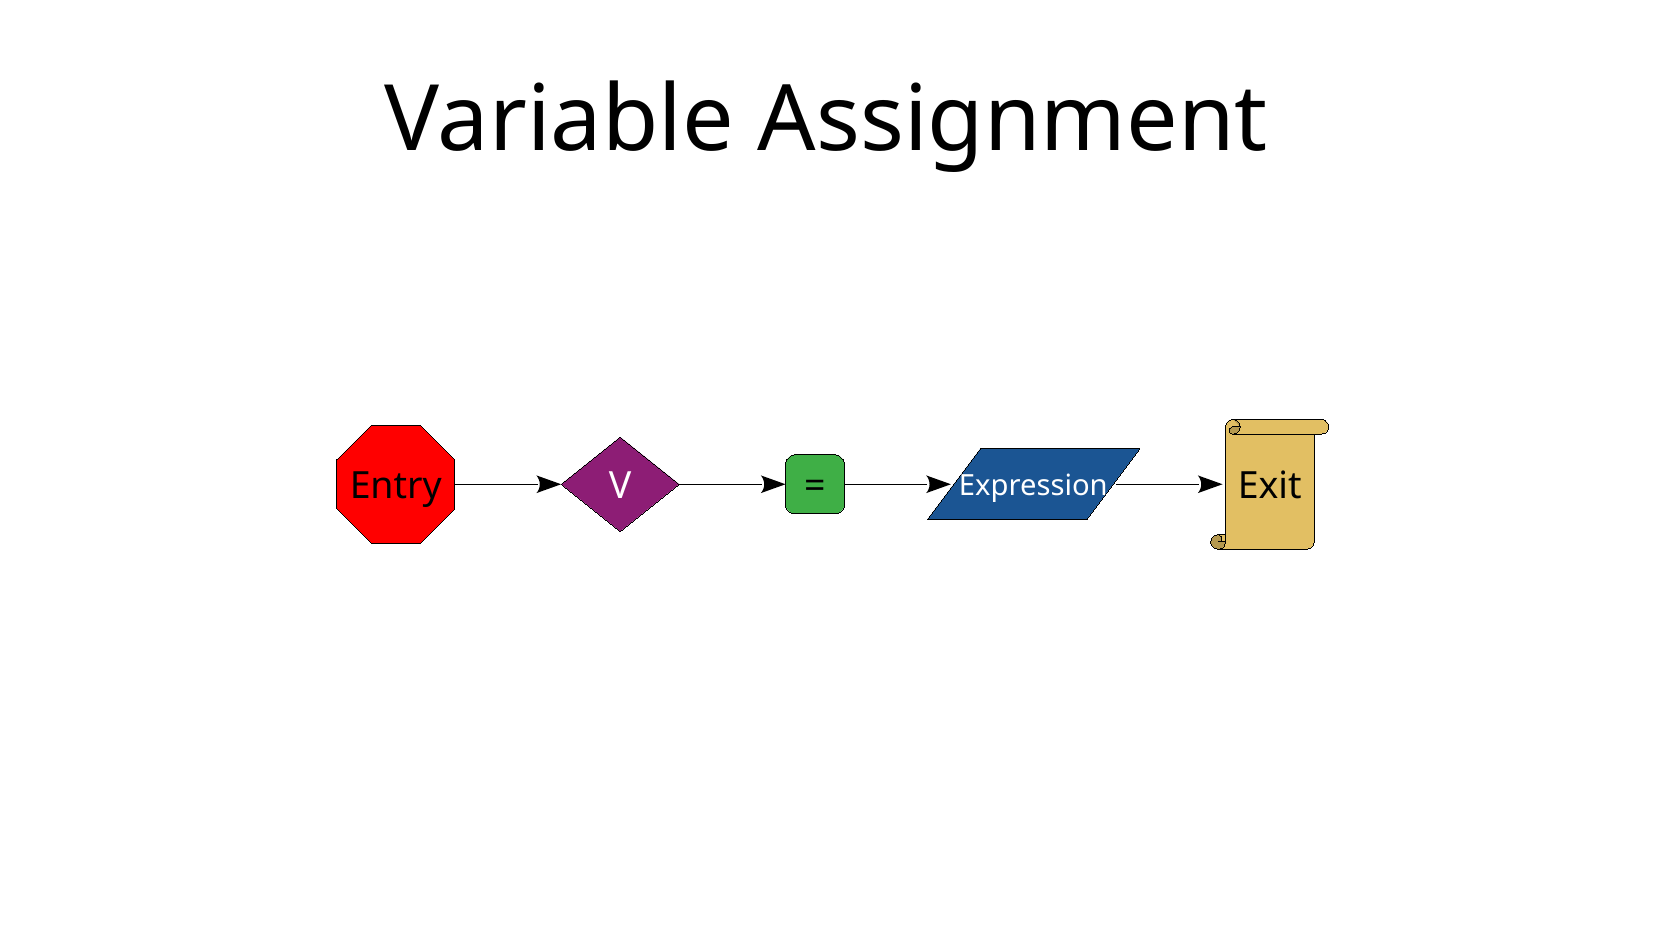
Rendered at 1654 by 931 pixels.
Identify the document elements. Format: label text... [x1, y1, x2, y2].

text_box V [561, 437, 679, 532]
text_box Exit [1220, 419, 1315, 550]
text_box Expression [927, 448, 1140, 520]
text_box Exit [1236, 419, 1329, 434]
text_box Entry [336, 425, 455, 544]
text_box = [785, 454, 845, 514]
title Variable Assignment [82, 37, 1571, 193]
